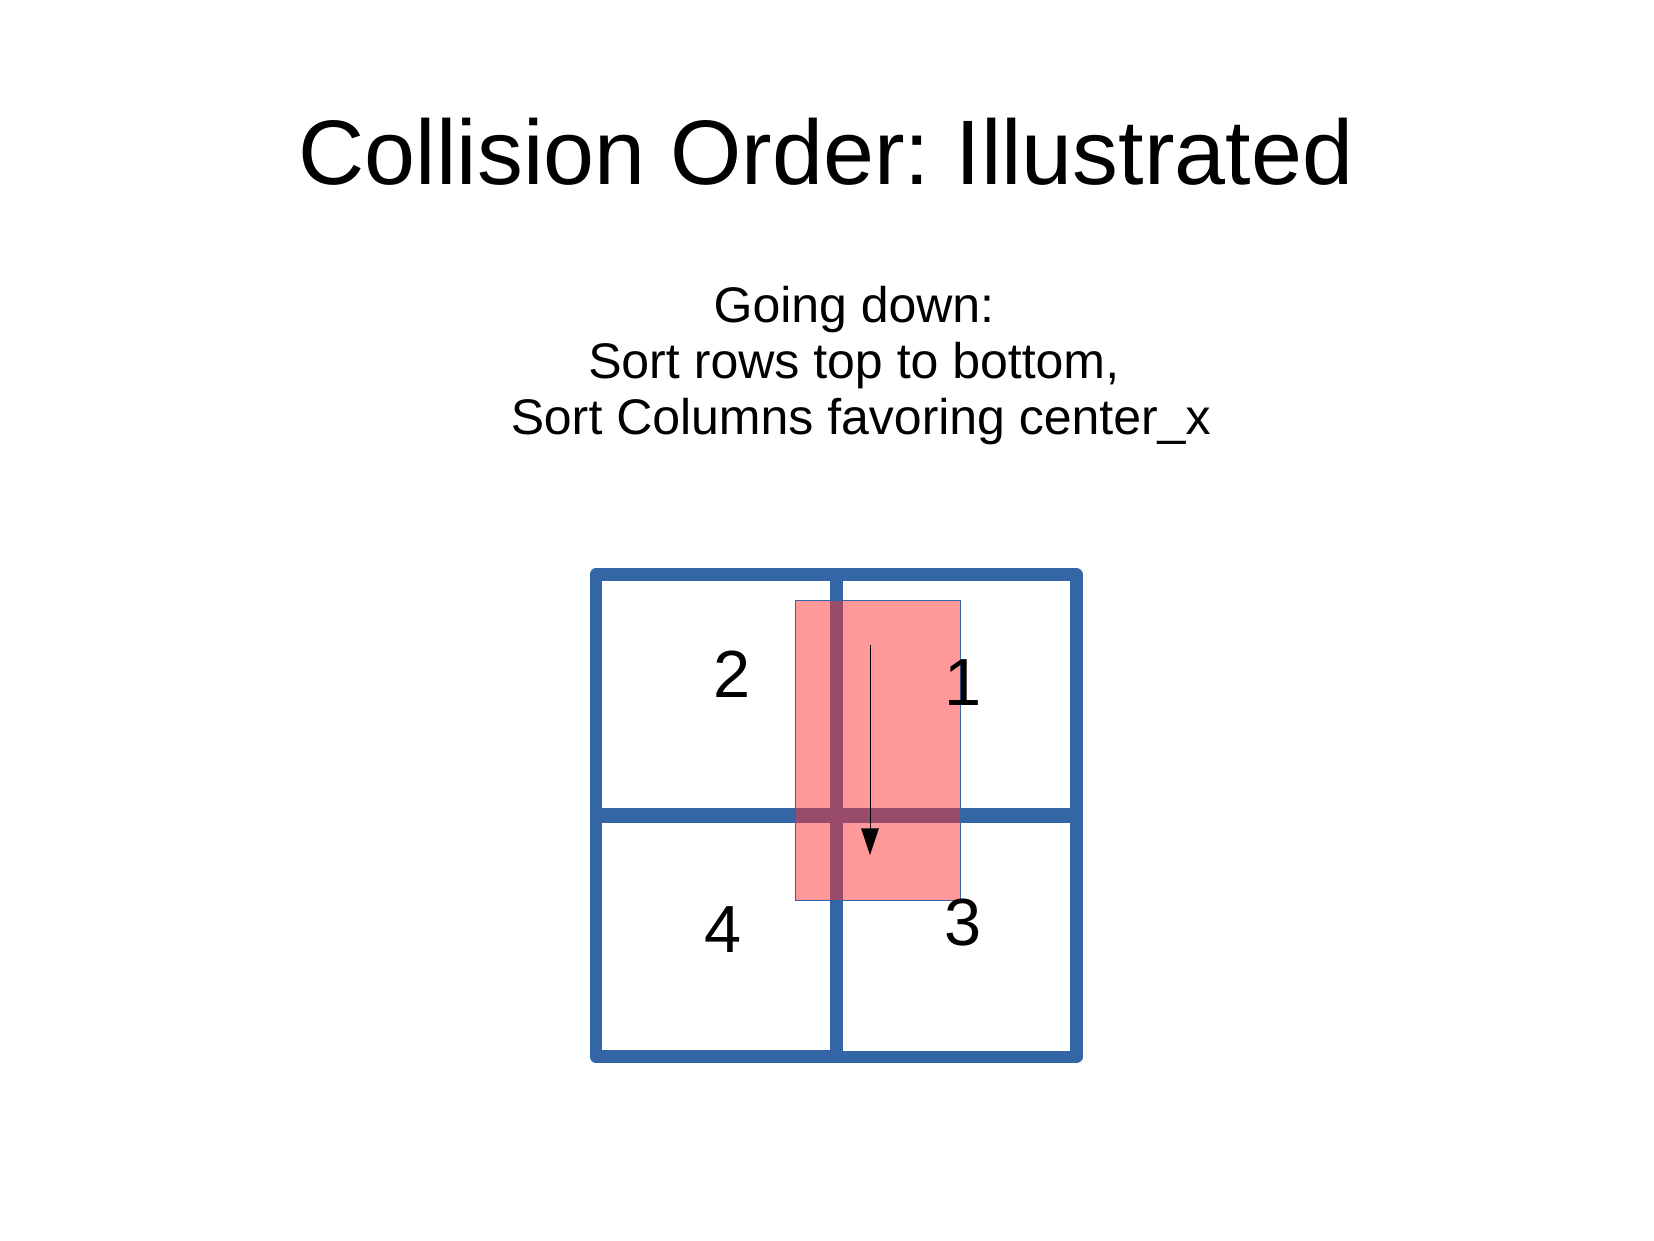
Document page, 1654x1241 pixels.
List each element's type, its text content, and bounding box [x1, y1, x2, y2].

text_box 2 [698, 630, 766, 728]
title Collision Order: Illustrated [82, 49, 1571, 257]
text_box 1 [930, 637, 997, 736]
text_box Going down: Sort rows top to bottom, Sort Columns favoring center_x [496, 270, 1246, 541]
text_box [795, 600, 961, 901]
text_box 4 [690, 885, 757, 983]
text_box 3 [930, 877, 997, 976]
